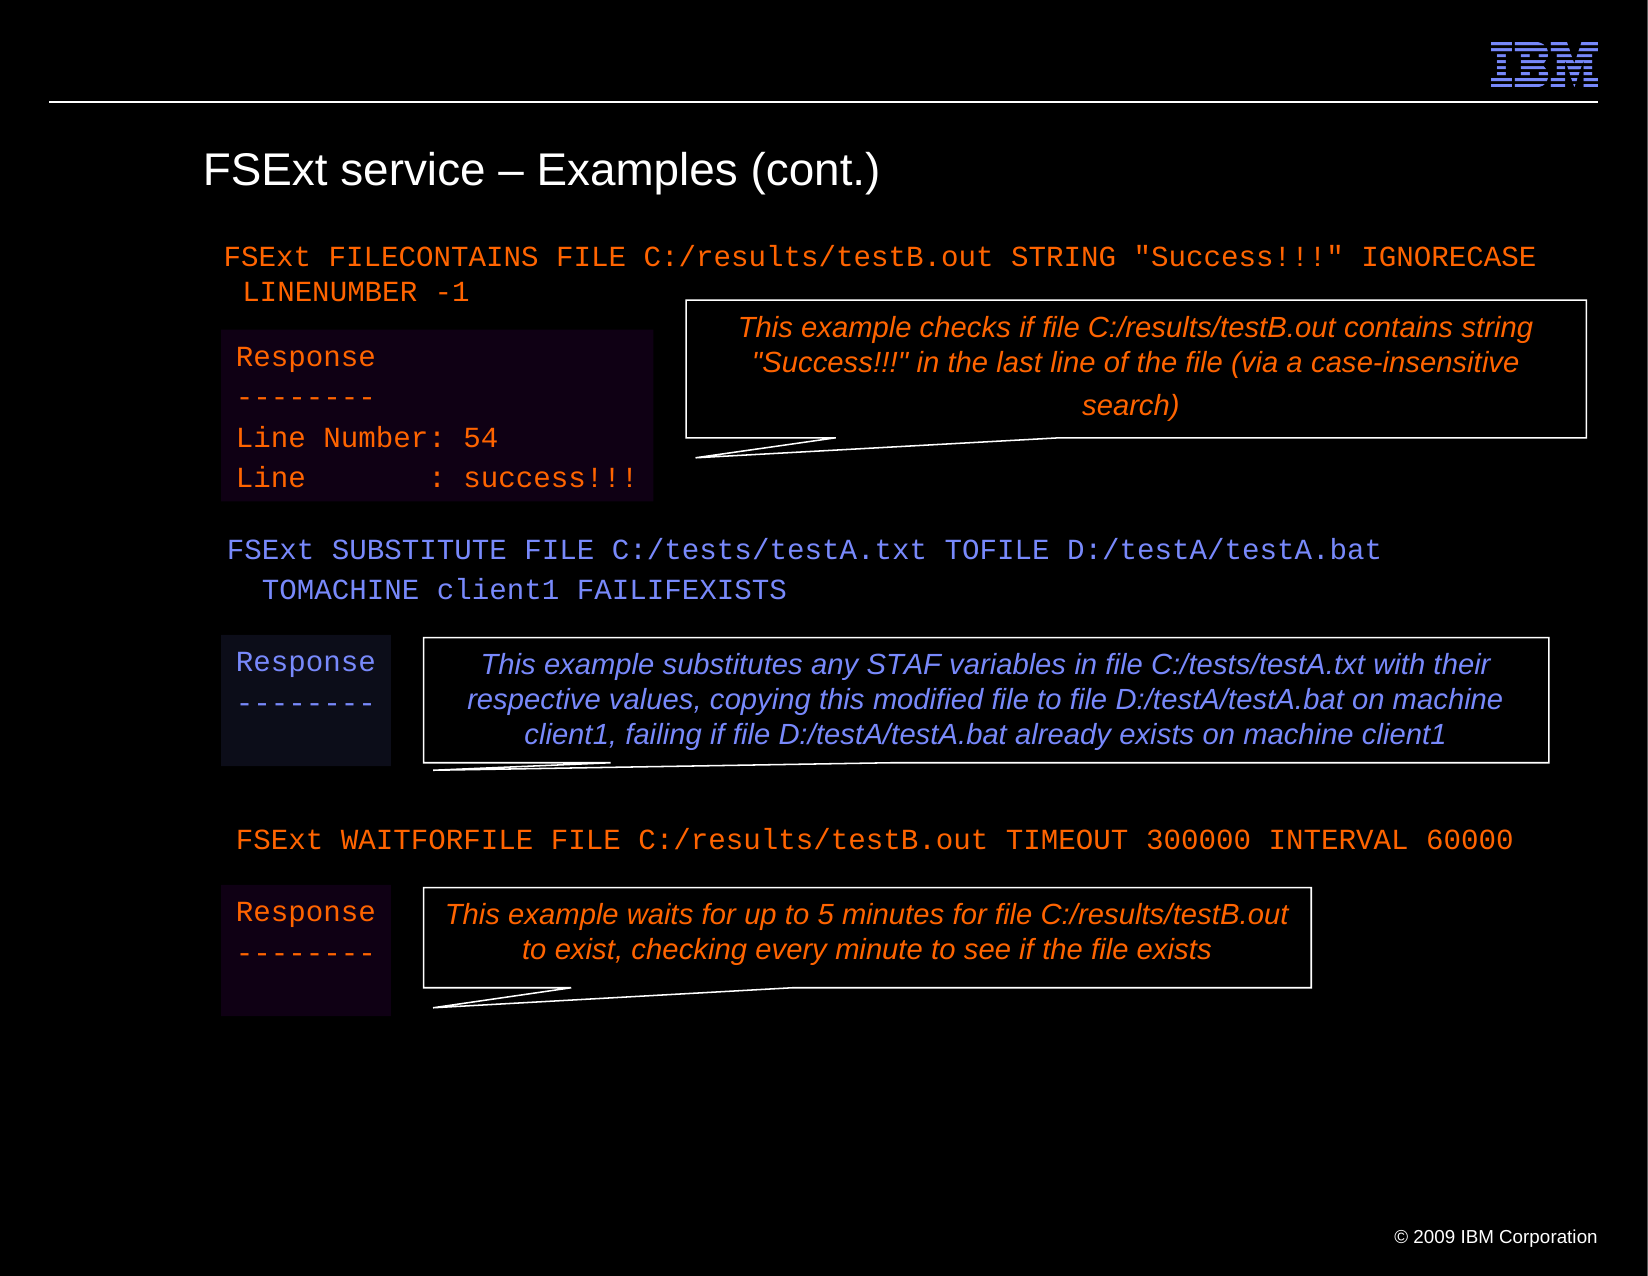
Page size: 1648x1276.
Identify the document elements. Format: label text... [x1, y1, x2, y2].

text_box FSExt WAITFORFILE FILE C:/results/testB.out TIMEOUT 300000 INTERVAL 60000 [221, 812, 1529, 864]
text_box FSExt SUBSTITUTE FILE C:/tests/testA.txt TOFILE D:/testA/testA.bat TOMACHINE client1 FAILIFEXISTS [212, 522, 1415, 614]
text_box This example substitutes any STAF variables in file C:/tests/testA.txt with their respective values, copying this modified file to file D:/testA/testA.bat on machine client1, failing if file D:/testA/testA.bat already exists on machine client1 [423, 637, 1549, 771]
text_box FSExt FILECONTAINS FILE C:/results/testB.out STRING "Success!!!" IGNORECASE LINENUMBER -1 [223, 237, 1646, 308]
title FSExt service – Examples (cont.) [186, 137, 1648, 231]
picture [1491, 42, 1598, 87]
text_box Response -------- [221, 884, 391, 1017]
text_box This example checks if file C:/results/testB.out contains string "Success!!!" in the last line of the file (via a case-insensitive search) [686, 300, 1587, 458]
text_box This example waits for up to 5 minutes for file C:/results/testB.out to exist, checking every minute to see if the file exists [423, 887, 1312, 1008]
text_box Response -------- [221, 634, 391, 767]
text_box Response -------- Line Number: 54 Line : success!!! [221, 329, 654, 502]
